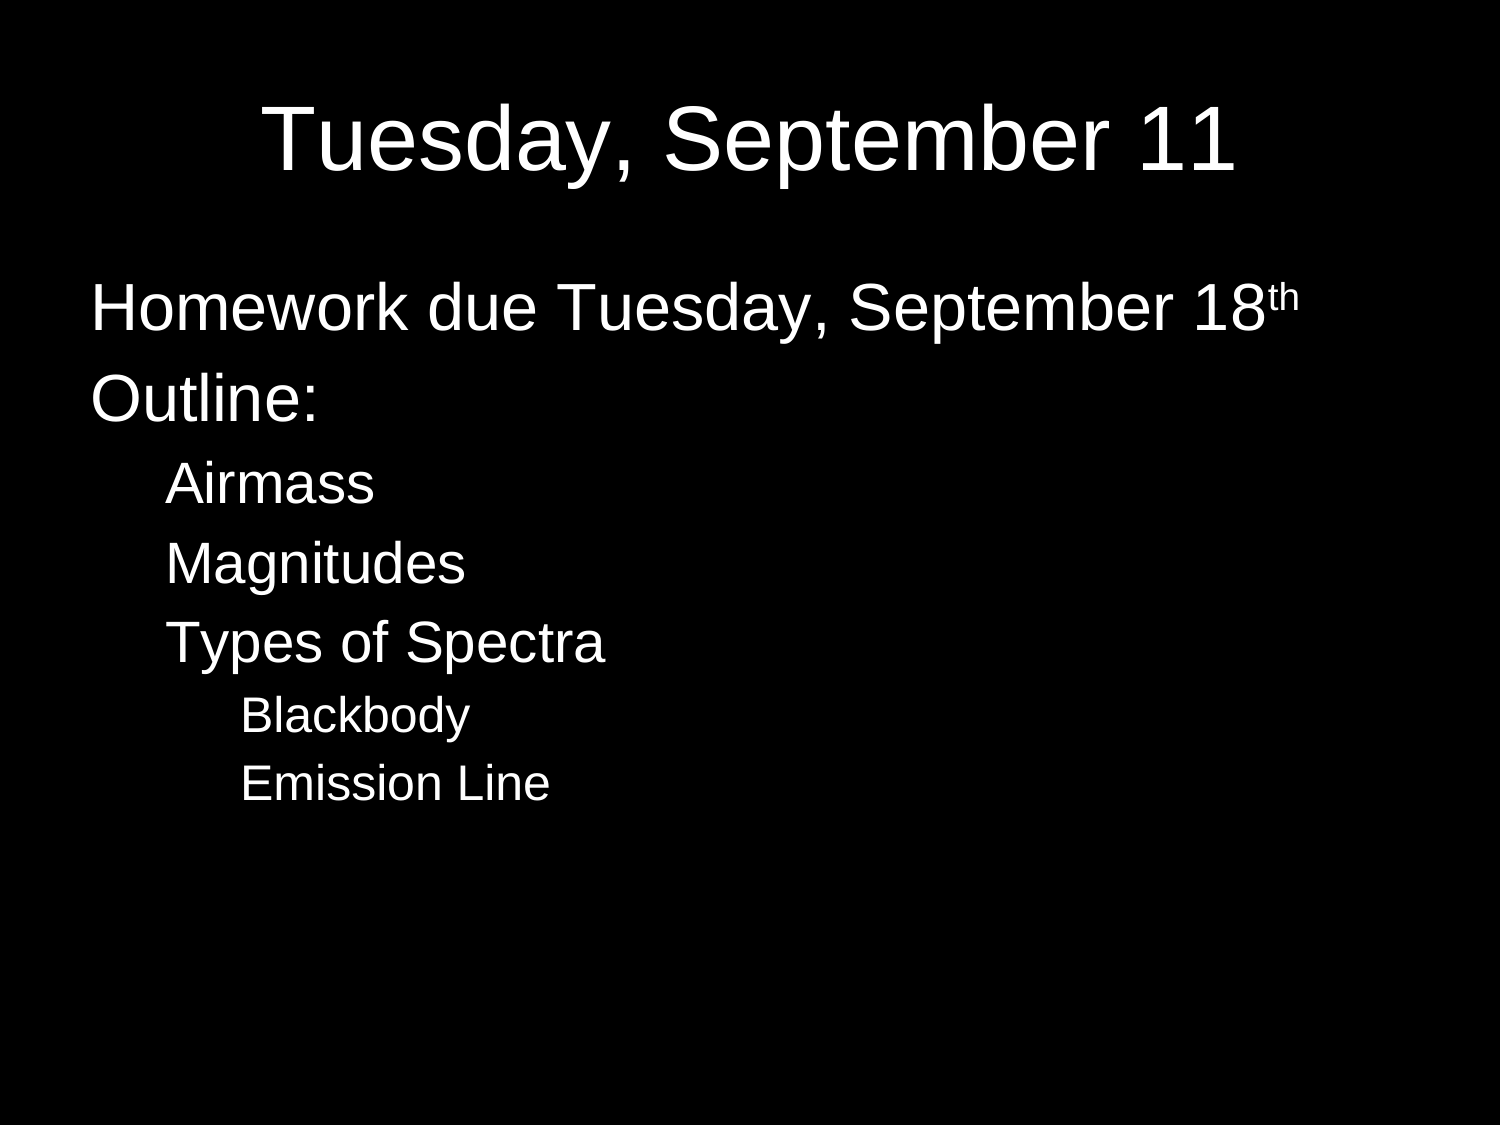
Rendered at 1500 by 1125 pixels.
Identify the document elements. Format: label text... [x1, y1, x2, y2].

title Tuesday, September 11 [75, 45, 1426, 233]
list Homework due Tuesday, September 18th Outline: Airmass Magnitudes Types of Spectra Blackbody Emission Line [75, 262, 1426, 1006]
